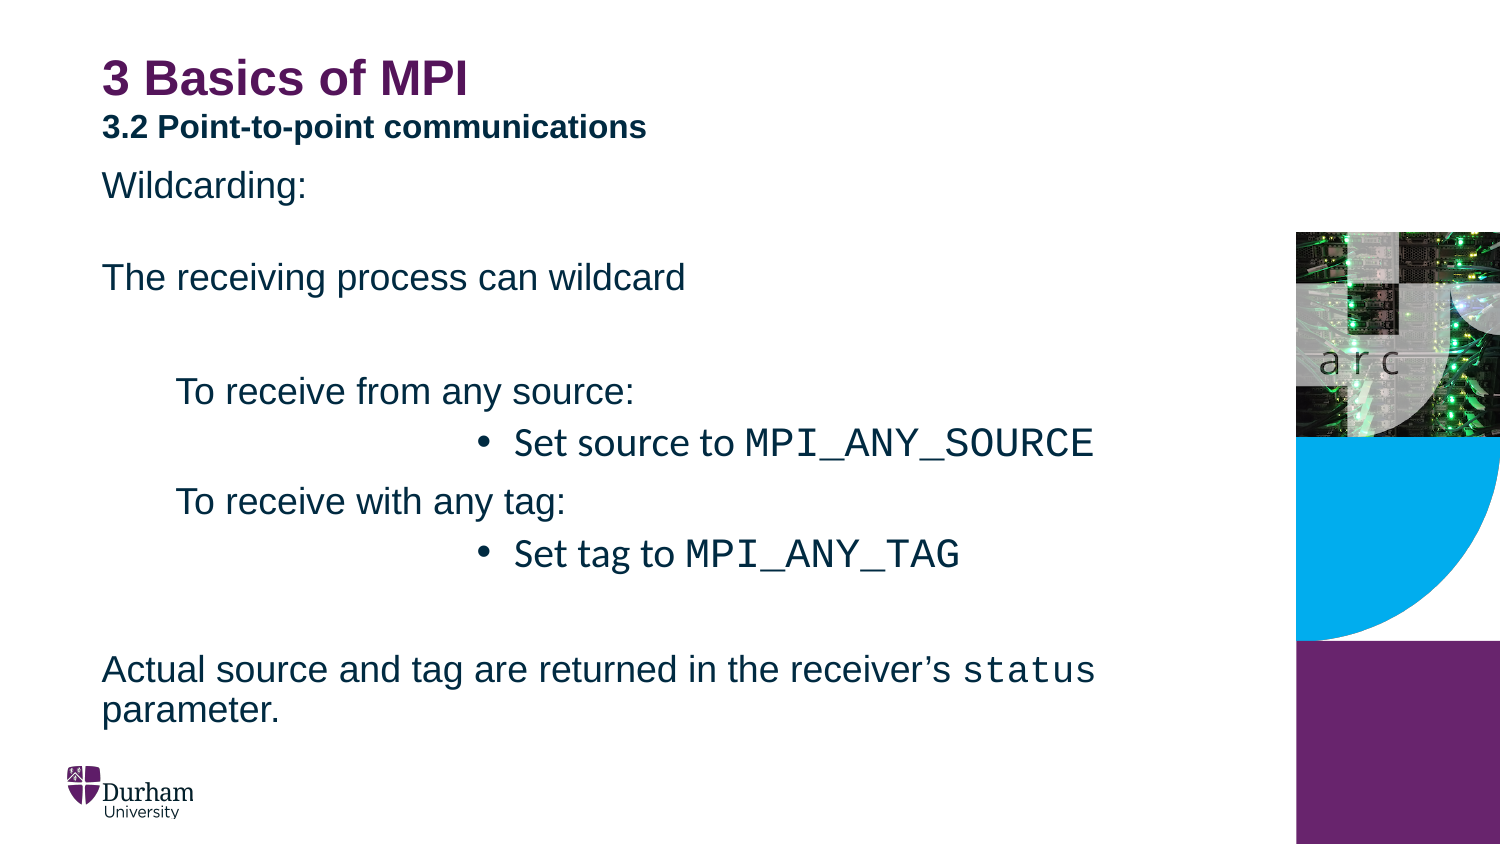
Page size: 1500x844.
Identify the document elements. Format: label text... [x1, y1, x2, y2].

picture [1296, 232, 1500, 436]
picture [67, 766, 193, 819]
picture [1332, 467, 1500, 640]
text_box [1296, 640, 1500, 844]
list Wildcarding: The receiving process can wildcard To receive from any source: Set source to MPI_ANY_SOURCE To receive with any tag: Set tag to MPI_ANY_TAG Actual source and tag are returned in the receiver’s status parameter. [101, 166, 1215, 751]
title 3 Basics of MPI 3.2 Point-to-point communications [101, 45, 1399, 187]
